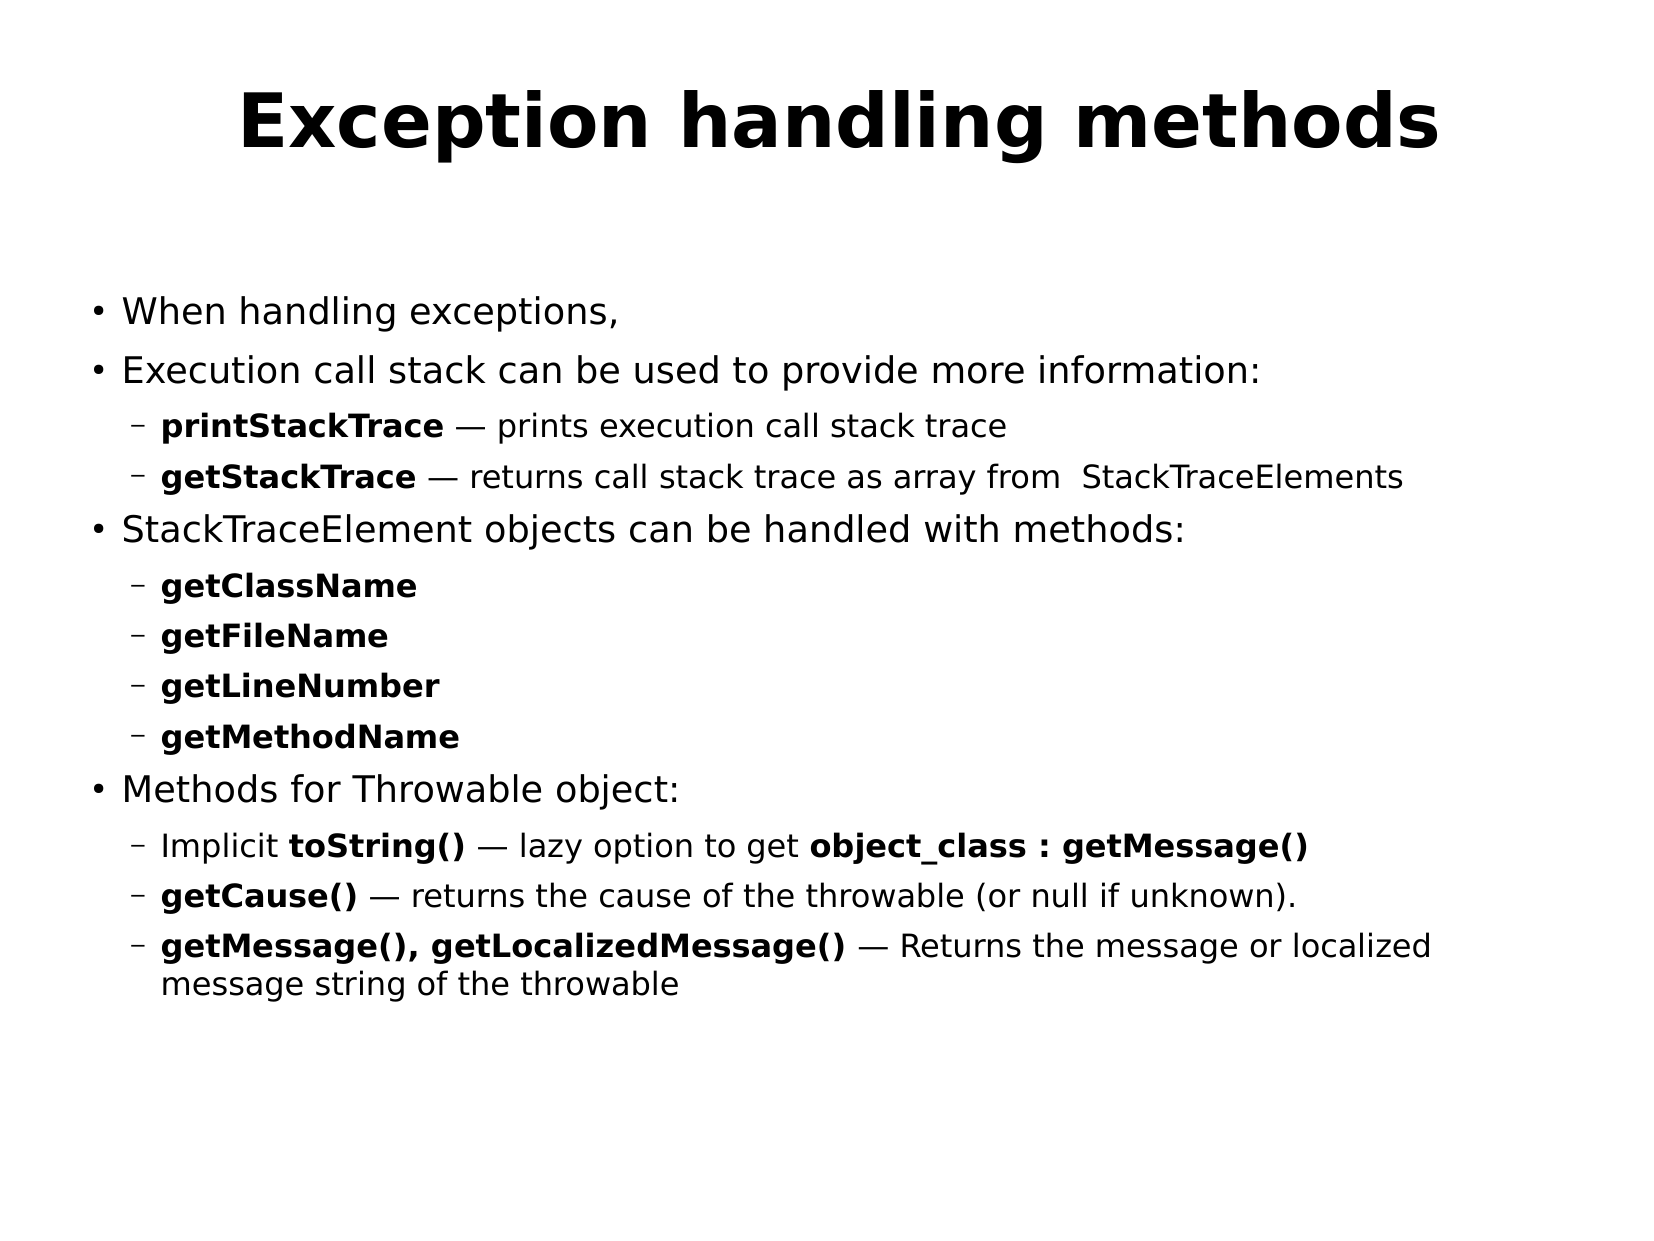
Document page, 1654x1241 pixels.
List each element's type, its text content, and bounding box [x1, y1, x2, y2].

title Exception handling methods [82, 78, 1571, 166]
list When handling exceptions, Execution call stack can be used to provide more information: printStackTrace — prints execution call stack trace getStackTrace — returns call stack trace as array from StackTraceElements StackTraceElement objects can be handled with methods: getClassName getFileName getLineNumber getMethodName Methods for Throwable object: Implicit toString() — lazy option to get object_class : getMessage() getCause() — returns the cause of the throwable (or null if unknown). getMessage(), getLocalizedMessage() — Returns the message or localized message string of the throwable [82, 290, 1538, 1010]
